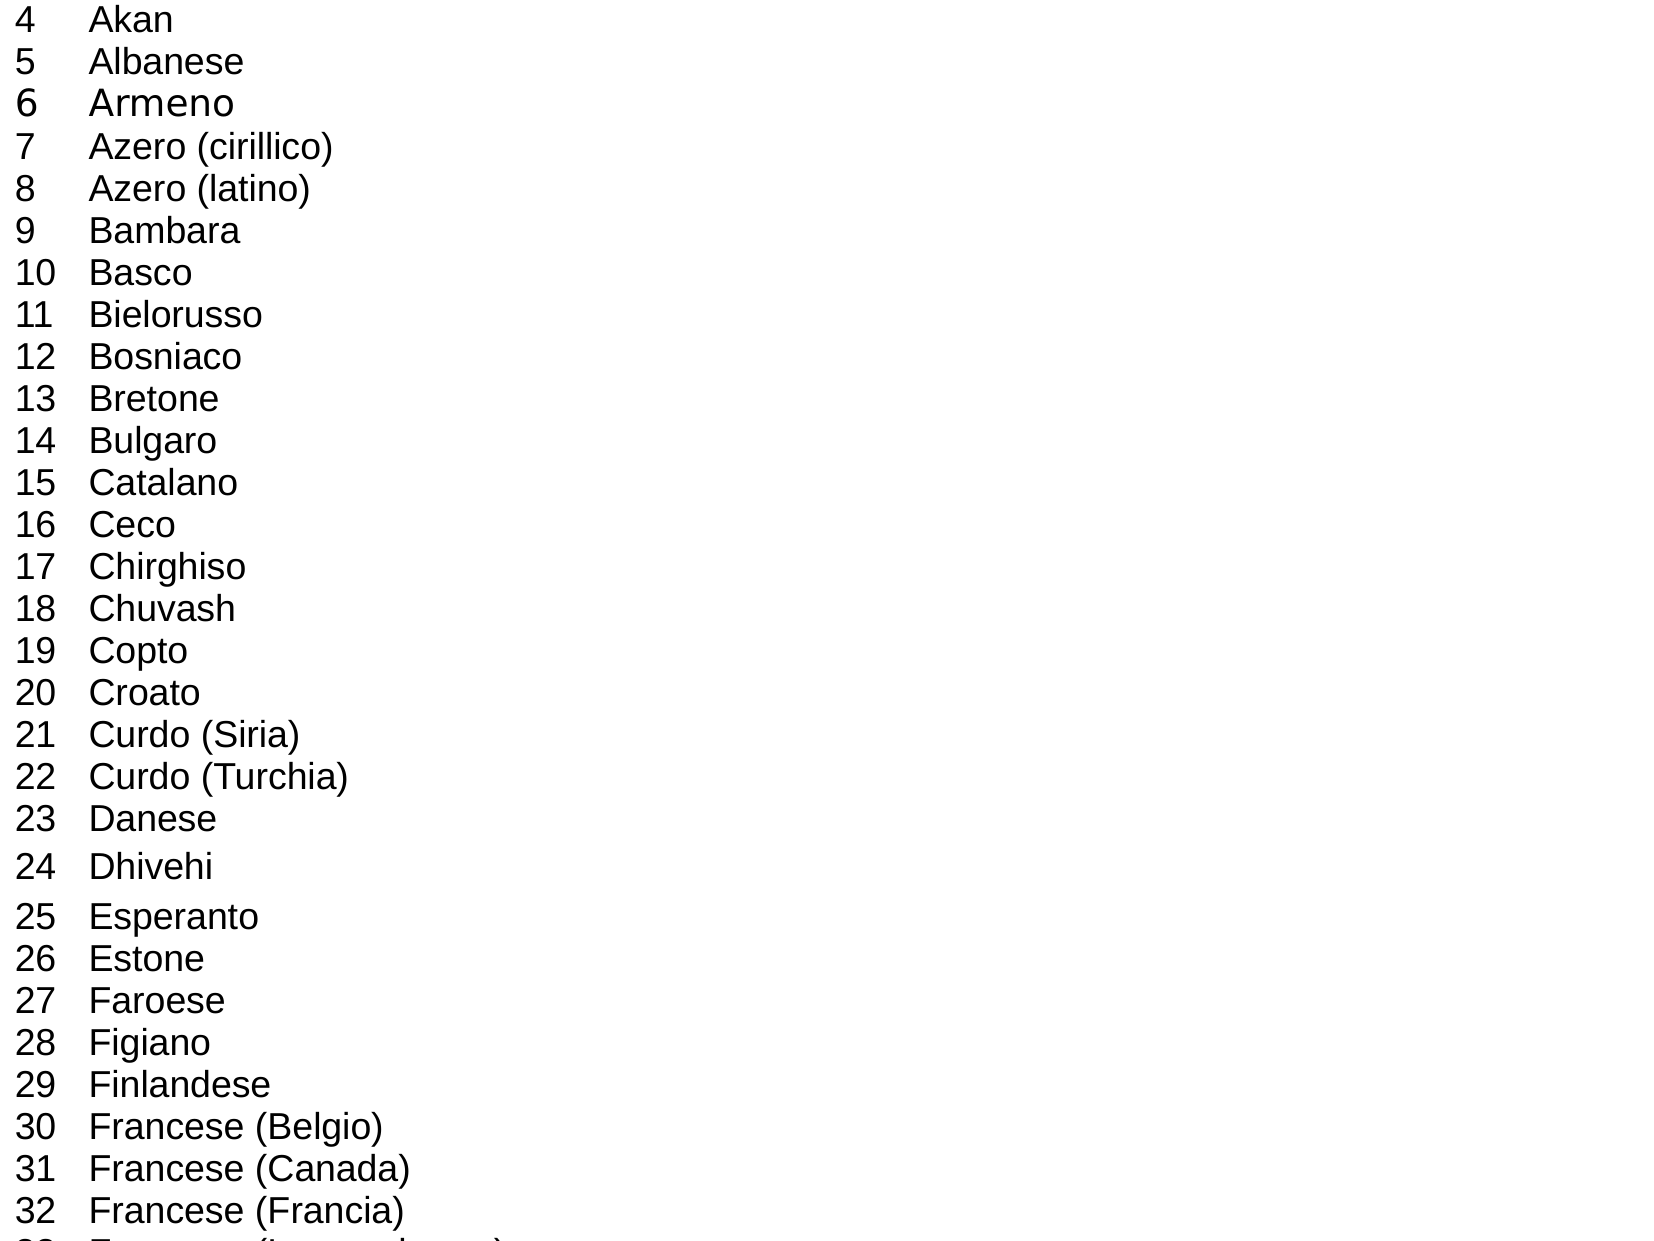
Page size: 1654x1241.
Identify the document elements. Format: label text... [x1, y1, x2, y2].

text_box 144 8 50 1 [Nessuno] 2 Afrikaans (Namibia) 3 Afrikaans (Sudafrica) 4 Akan 5 Albanese 6 Armeno 7 Azero (cirillico) 8 Azero (latino) 9 Bambara 10 Basco 11 Bielorusso 12 Bosniaco 13 Bretone 14 Bulgaro 15 Catalano 16 Ceco 17 Chirghiso 18 Chuvash 19 Copto 20 Croato 21 Curdo (Siria) 22 Curdo (Turchia) 23 Danese 24 Dhivehi 25 Esperanto 26 Estone 27 Faroese 28 Figiano 29 Finlandese 30 Francese (Belgio) 31 Francese (Canada) 32 Francese (Francia) 33 Francese (Lussemburgo) 34 Francese (Monaco) 35 Francese (Svizzera) 36 Frisone 37 Friuliano 38 Gaelico (Scozia) 39 Galiziano 40 Gallese 41 Georgiano 42 Greco 43 Guascone 44 Indonesiano 45 Inglese (Australia) 46 Inglese (Belize) 47 Inglese (Canada) 48 Inglese (Caraibi) 49 Inglese (Eire) 50 Inglese (Filippine) 51 Inglese (Giamaica) 52 Inglese (India) 53 Inglese (Namibia) 54 Inglese (Nuova Zelanda) 55 Inglese (Sudafrica) 56 Inglese (Trinidad) 57 Inglese (UK) 58 Inglese (USA) 59 Inglese (Zimbabwe) 60 Interlingua 61 Irlandese 62 Islandese 63 Italiano (Italia) 64 Italiano (Svizzera) 65 Kalaallisut 66 Kazako 67 Kinyarwanda (Ruanda) 68 Konkani 69 Latino 70 Lettone 71 Lituano 72 Lussemburghese 73 Macedone 74 Malese (Brunei Darussalam) 75 Malese (Malesia) 76 Maori (Nuova Zelanda) 77 Mongolo 78 Moore 79 Ndebele (Sud) 80 Norvegese Bokmål 81 Norvegese Nynorsk 82 Occitano 83 Olandese (Belgio) 84 Olandese (Paesi Bassi) 85 Polacco 86 Portoghese (Brasile) 87 Portoghese (Portogallo) 88 Retoromanzo 89 Rumeno 90 Russo 91 Sardo 92 Serbo (cirillico) 93 Serbo (latino) 94 Slovacco 95 Sloveno 96 Sotho meridionale 97 Sotho settentrionale 98 Spagnolo (Argentina) 99 Spagnolo (Bolivia) 100 Spagnolo (Cile) 101 Spagnolo (Colombia) 102 Spagnolo (Costa Rica) 103 Spagnolo (Ecuador) 104 Spagnolo (El Salvador) 105 Spagnolo (Guatemala) 106 Spagnolo (Honduras) 107 Spagnolo (Messico) 108 Spagnolo (moderno) 109 Spagnolo (Nicaragua) 110 Spagnolo (Panama) 111 Spagnolo (Paraguay) 112 Spagnolo (Perù) 113 Spagnolo (Portorico) 114 Spagnolo (Rep. Dom.) 115 Spagnolo (Spagna) 116 Spagnolo (Uruguay) 117 Spagnolo (Venezuela) 118 Svedese (Finlandia) 119 Svedese (Svezia) 120 Swahili (Kenya) 121 Swahili (Tanzania) 122 Swazi 123 Tagico 124 Tataro 125 Tedesco (Austria) 126 Tedesco (Belgio) 127 Tedesco (Germania) 128 Tedesco (Liechtenstein) 129 Tedesco (Lussemburgo) 130 Tedesco (Svizzera) 131 Tigrigna (Eritrea) 132 Tigrigna (Etiopia) 133 Tsonga 134 Tswana (Botswana) 135 Tswana (Sudafrica) 136 Turco 137 Ucraino 138 Ungherese 139 Uzbeco (cirillico) 140 Uzbeco (latino) 141 Vallone 142 Venda 143 Xhosa 144 Zulu 1 [Nessuno] 2 Cinese (Hong Kong) 3 Cinese (Macao) 4 Cinese (semplificato) 5 Cinese (Singapore) 6 Cinese (tradizionale) 7 Coreano (Corea del Sud) 8 Giapponese 1 [Nessuno] 2 Amarico 3 Arabo (Algeria) 4 Arabo (Arabia Saudita) 5 Arabo (Bahrein) 6 Arabo (EAU) 7 Arabo (Egiziano) 8 Arabo (Giordania) 9 Arabo (Iraq) 10 Arabo (Kuwait) 11 Arabo (Libano) 12 Arabo (Libia) 13 Arabo (Marocco) 14 Arabo (Oman) 15 Arabo (Qatar) 16 Arabo (Siria) 17 Arabo (Tunisia) 18 Arabo (Yemen) 19 Assamese 20 Bengalese (Bangladesh) 21 Bengali (India) 22 Curdo (Iran) 23 Curdo (Iraq) 24 Dzongkha 25 Ebraico 26 Farsi 27 Gujarati 28 Hindi 29 Kannada 30 Kashmiri (India) 31 Kashmiri (Kashmir) 32 Khmer 33 Lao 34 Malayalam 35 Manipuri 36 Marathi 37 Nepalese (India) 38 Nepalese (Nepal) 39 Oriya 40 Punjabi 41 Sanscrito 42 Sindhi 43 Singalese 44 Tamil 45 Telugu 46 Thai 47 Tibetano (Cina) 48 Urdu (India) 49 Urdu (Pakistan) 50 Vietnamita [0, 0, 1654, 1241]
